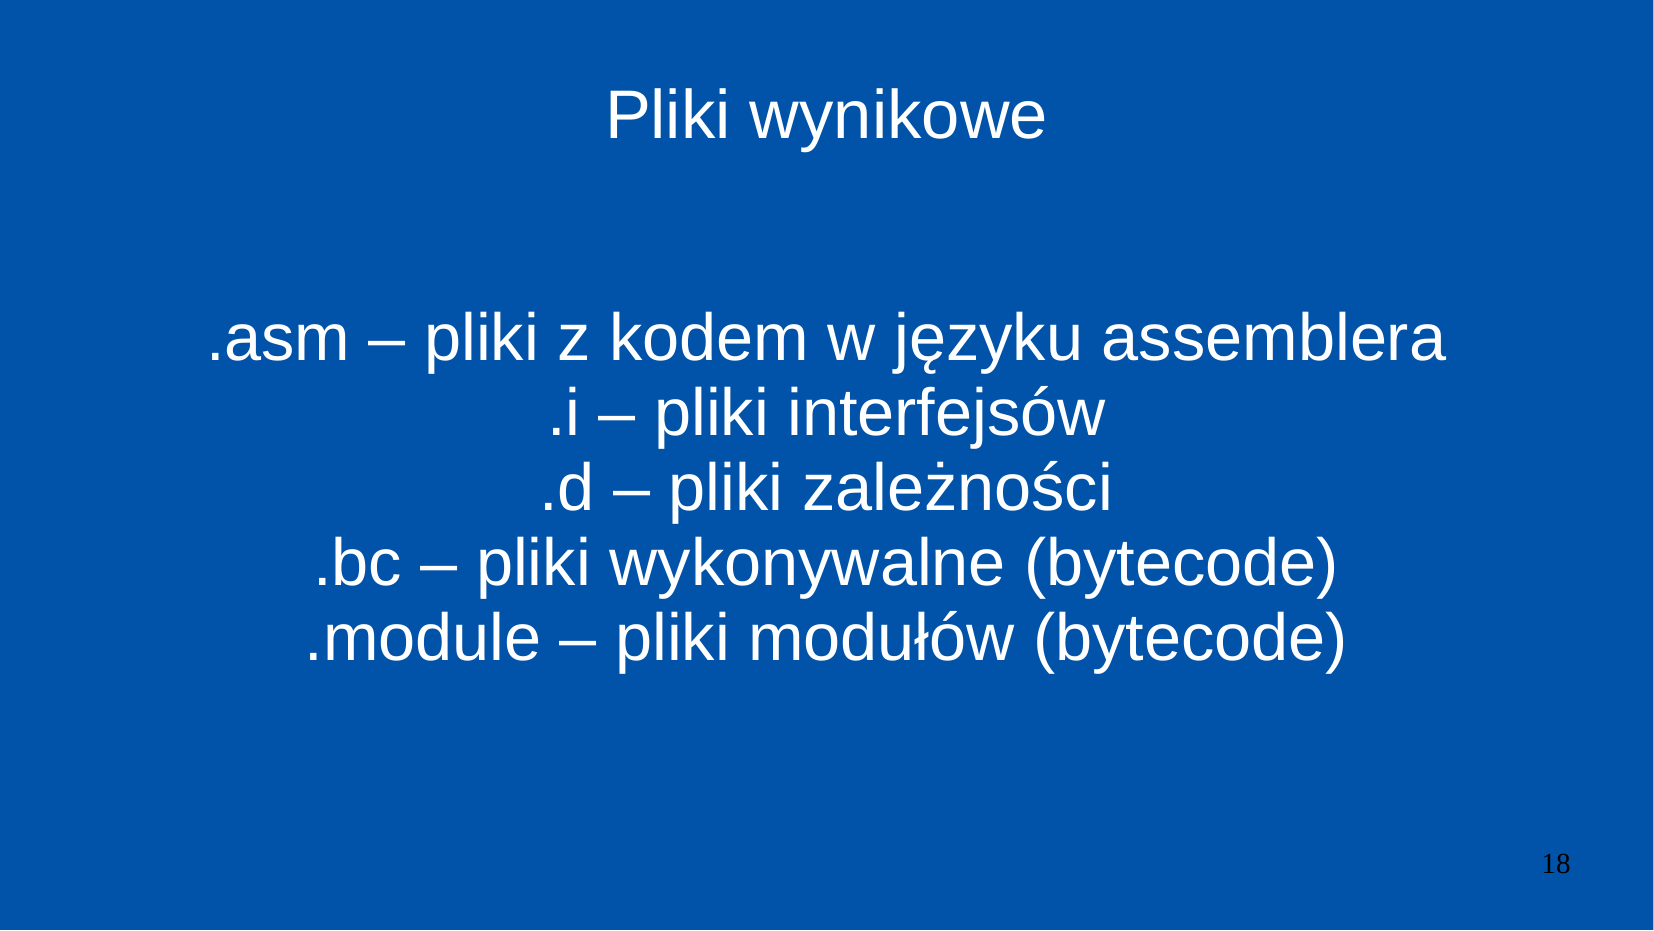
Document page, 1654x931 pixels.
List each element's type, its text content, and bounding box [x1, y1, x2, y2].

subtitle .asm – pliki z kodem w języku assemblera .i – pliki interfejsów .d – pliki zależności .bc – pliki wykonywalne (bytecode) .module – pliki modułów (bytecode) [82, 217, 1571, 758]
title Pliki wynikowe [82, 37, 1571, 193]
